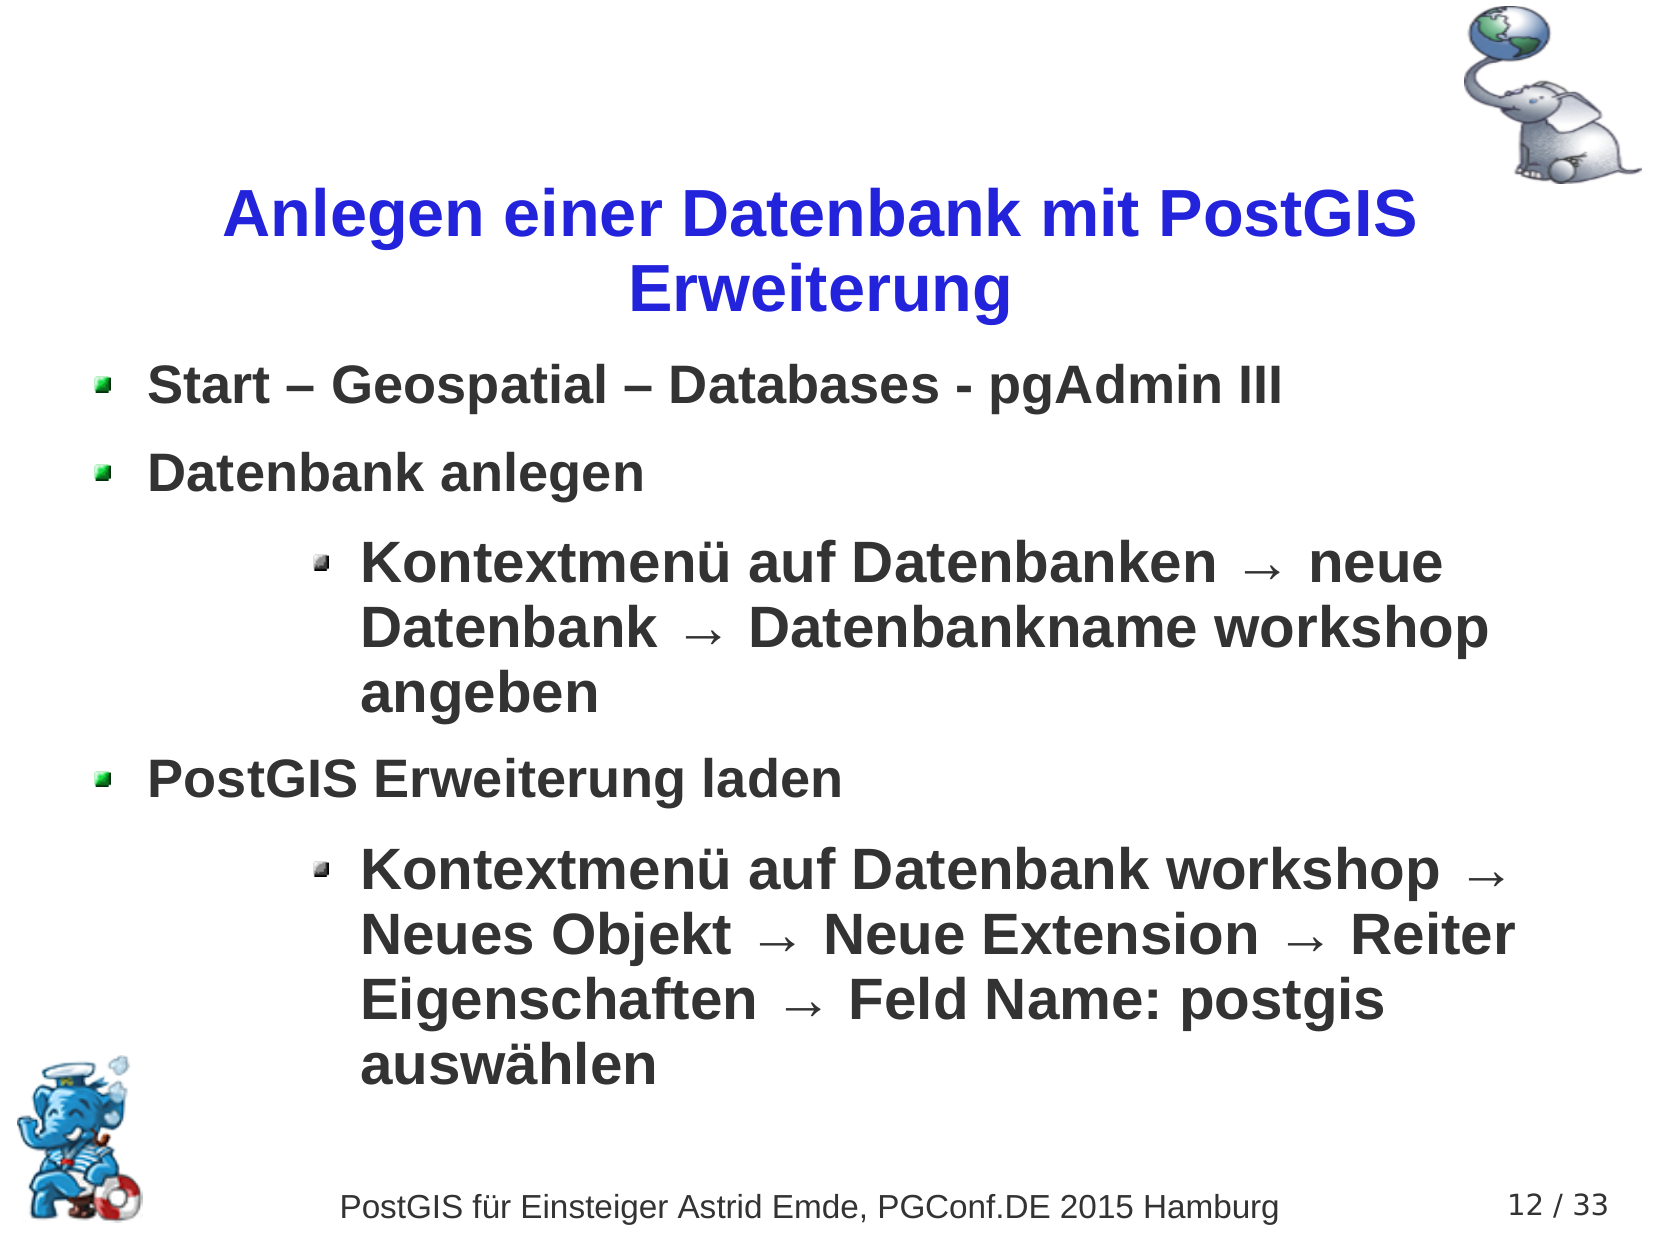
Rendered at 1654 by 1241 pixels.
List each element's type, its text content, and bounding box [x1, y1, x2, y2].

picture [17, 1055, 143, 1223]
list Start – Geospatial – Databases - pgAdmin III Datenbank anlegen Kontextmenü auf Datenbanken → neue Datenbank → Datenbankname workshop angeben PostGIS Erweiterung laden Kontextmenü auf Datenbank workshop → Neues Objekt → Neue Extension → Reiter Eigenschaften → Feld Name: postgis auswählen [76, 354, 1565, 1197]
title Anlegen einer Datenbank mit PostGIS Erweiterung [76, 165, 1565, 338]
picture [1464, 6, 1642, 184]
